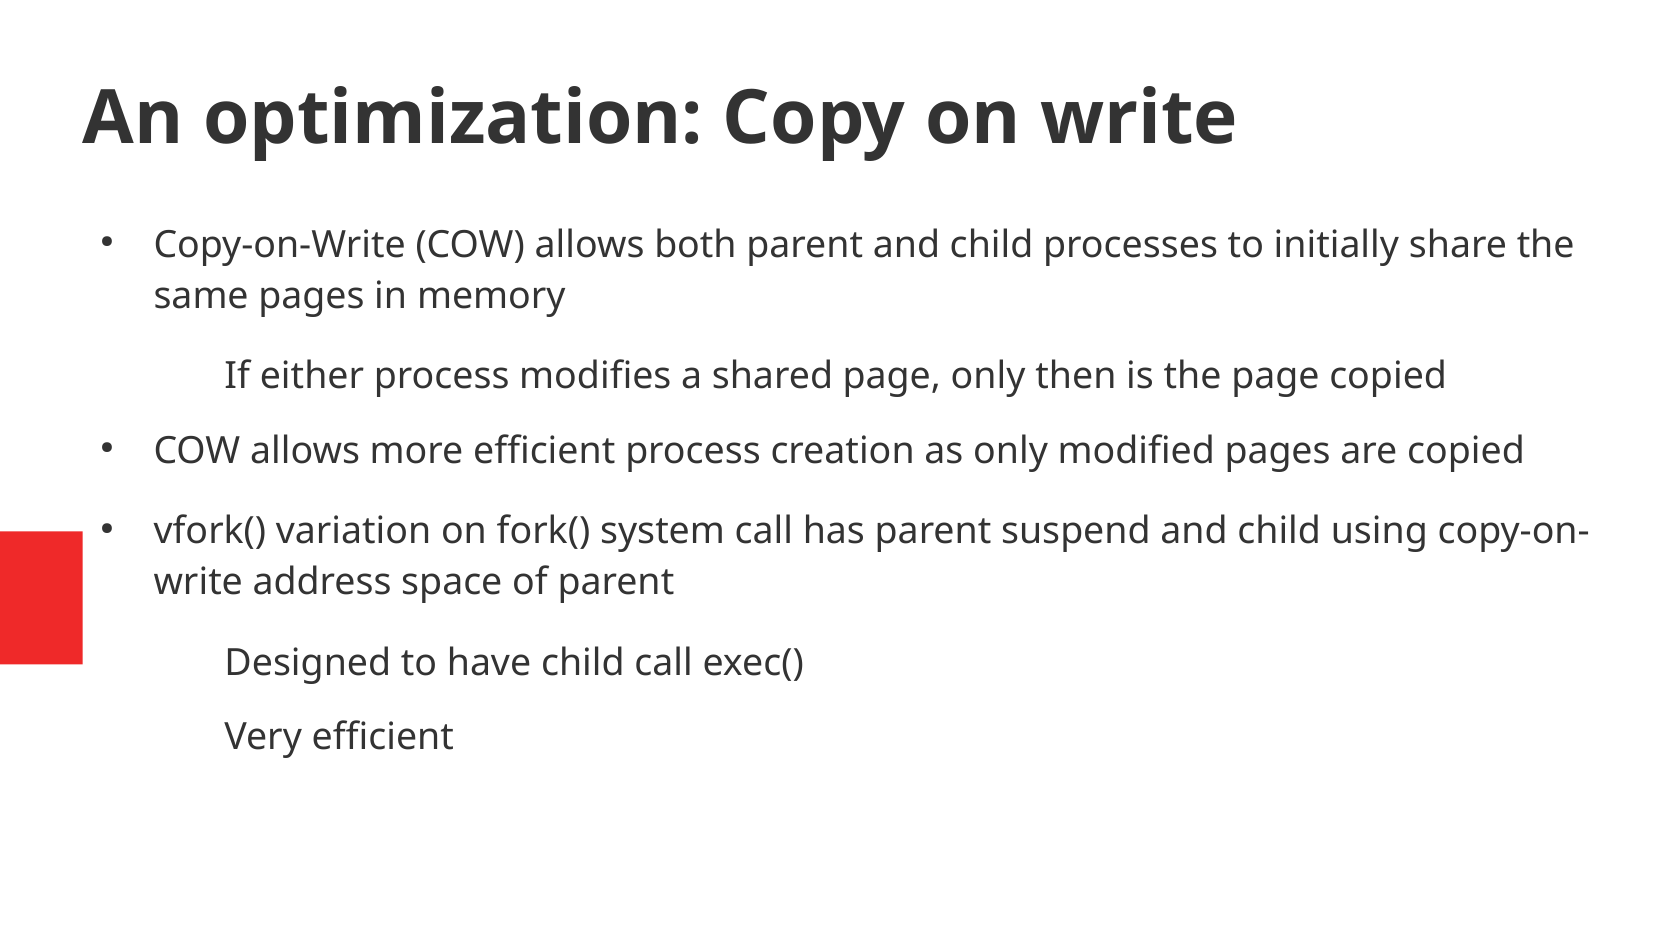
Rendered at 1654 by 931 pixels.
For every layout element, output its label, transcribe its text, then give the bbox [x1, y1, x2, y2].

list Copy-on-Write (COW) allows both parent and child processes to initially share the same pages in memory If either process modifies a shared page, only then is the page copied COW allows more efficient process creation as only modified pages are copied vfork() variation on fork() system call has parent suspend and child using copy-on-write address space of parent Designed to have child call exec() Very efficient [82, 217, 1595, 910]
title An optimization: Copy on write [82, 37, 1571, 193]
